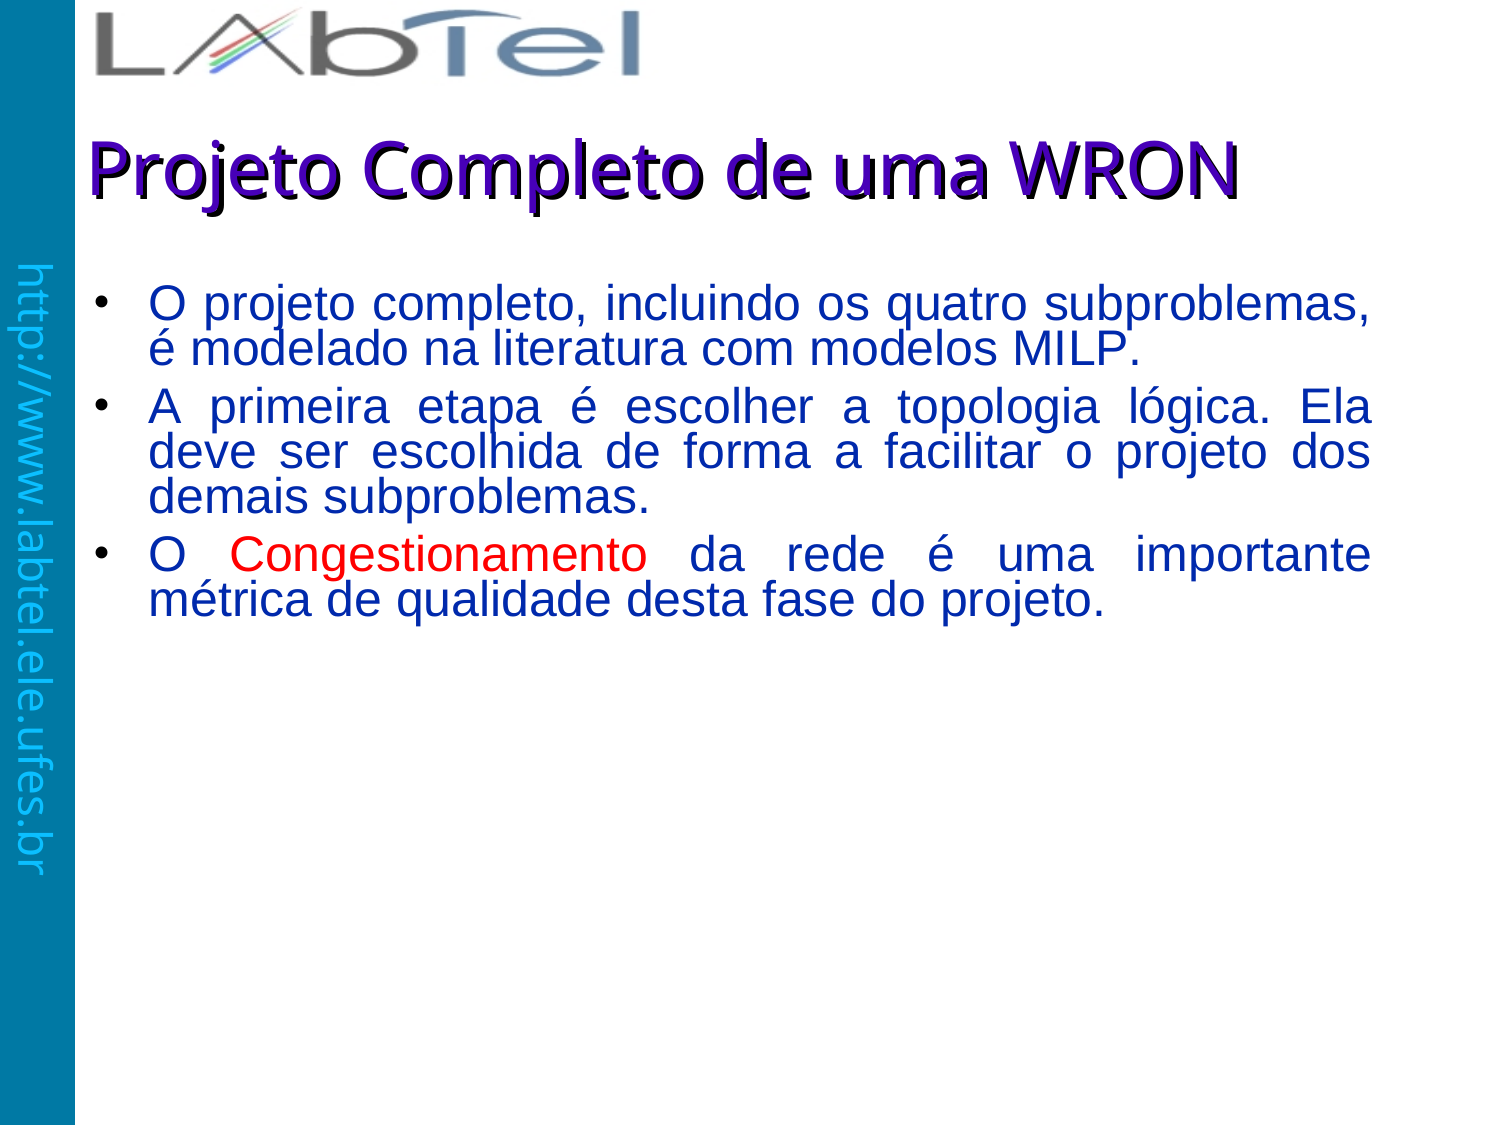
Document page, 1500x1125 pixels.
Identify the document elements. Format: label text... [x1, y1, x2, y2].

list O projeto completo, incluindo os quatro subproblemas, é modelado na literatura com modelos MILP. A primeira etapa é escolher a topologia lógica. Ela deve ser escolhida de forma a facilitar o projeto dos demais subproblemas. O Congestionamento da rede é uma importante métrica de qualidade desta fase do projeto. [78, 261, 1388, 983]
title Projeto Completo de uma WRON [70, 65, 1471, 264]
picture [76, 0, 675, 65]
